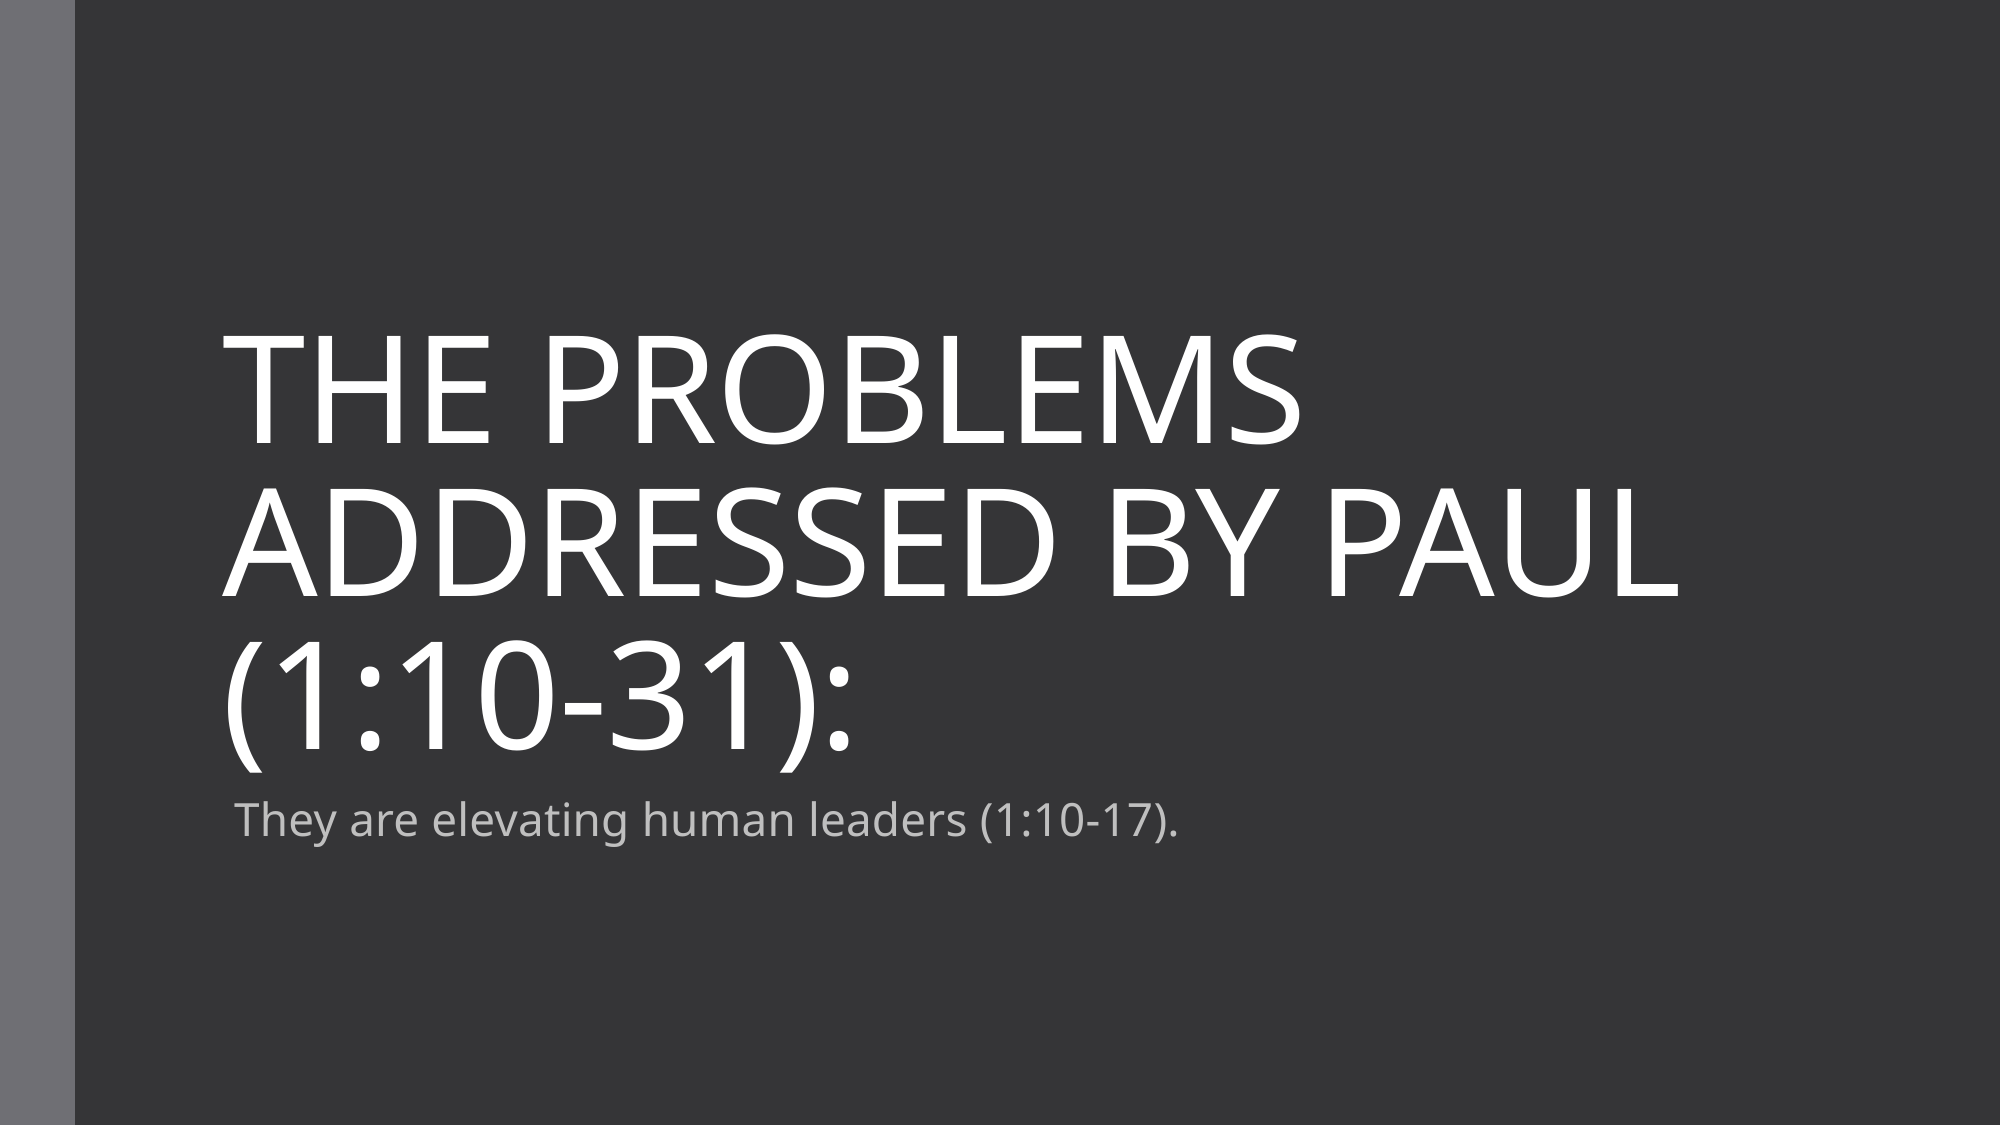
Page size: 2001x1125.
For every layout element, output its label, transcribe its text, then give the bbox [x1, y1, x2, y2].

title THE PROBLEMS ADDRESSED BY PAUL (1:10-31): [206, 124, 1752, 787]
subtitle They are elevating human leaders (1:10-17). [206, 787, 1752, 1066]
